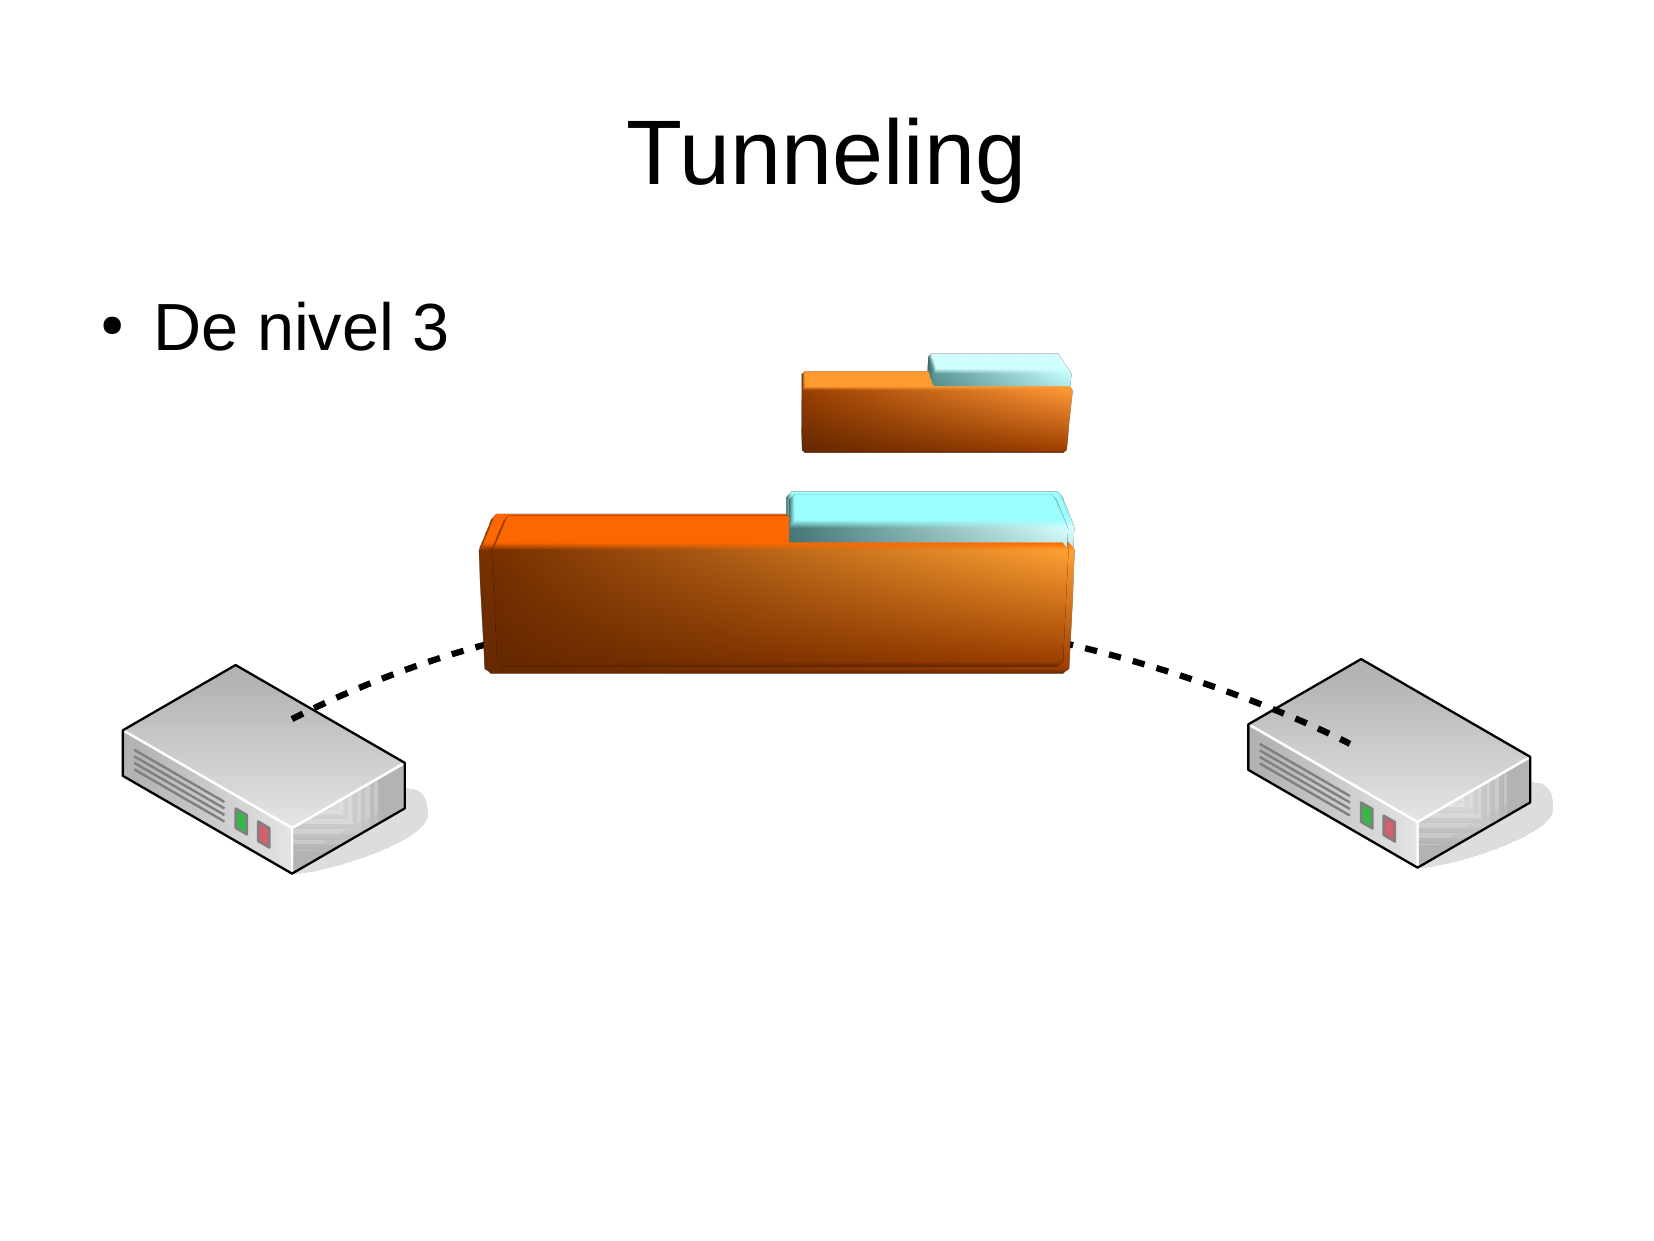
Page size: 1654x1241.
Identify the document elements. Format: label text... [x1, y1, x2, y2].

title Tunneling [82, 49, 1571, 257]
list De nivel 3 [82, 290, 1571, 1010]
